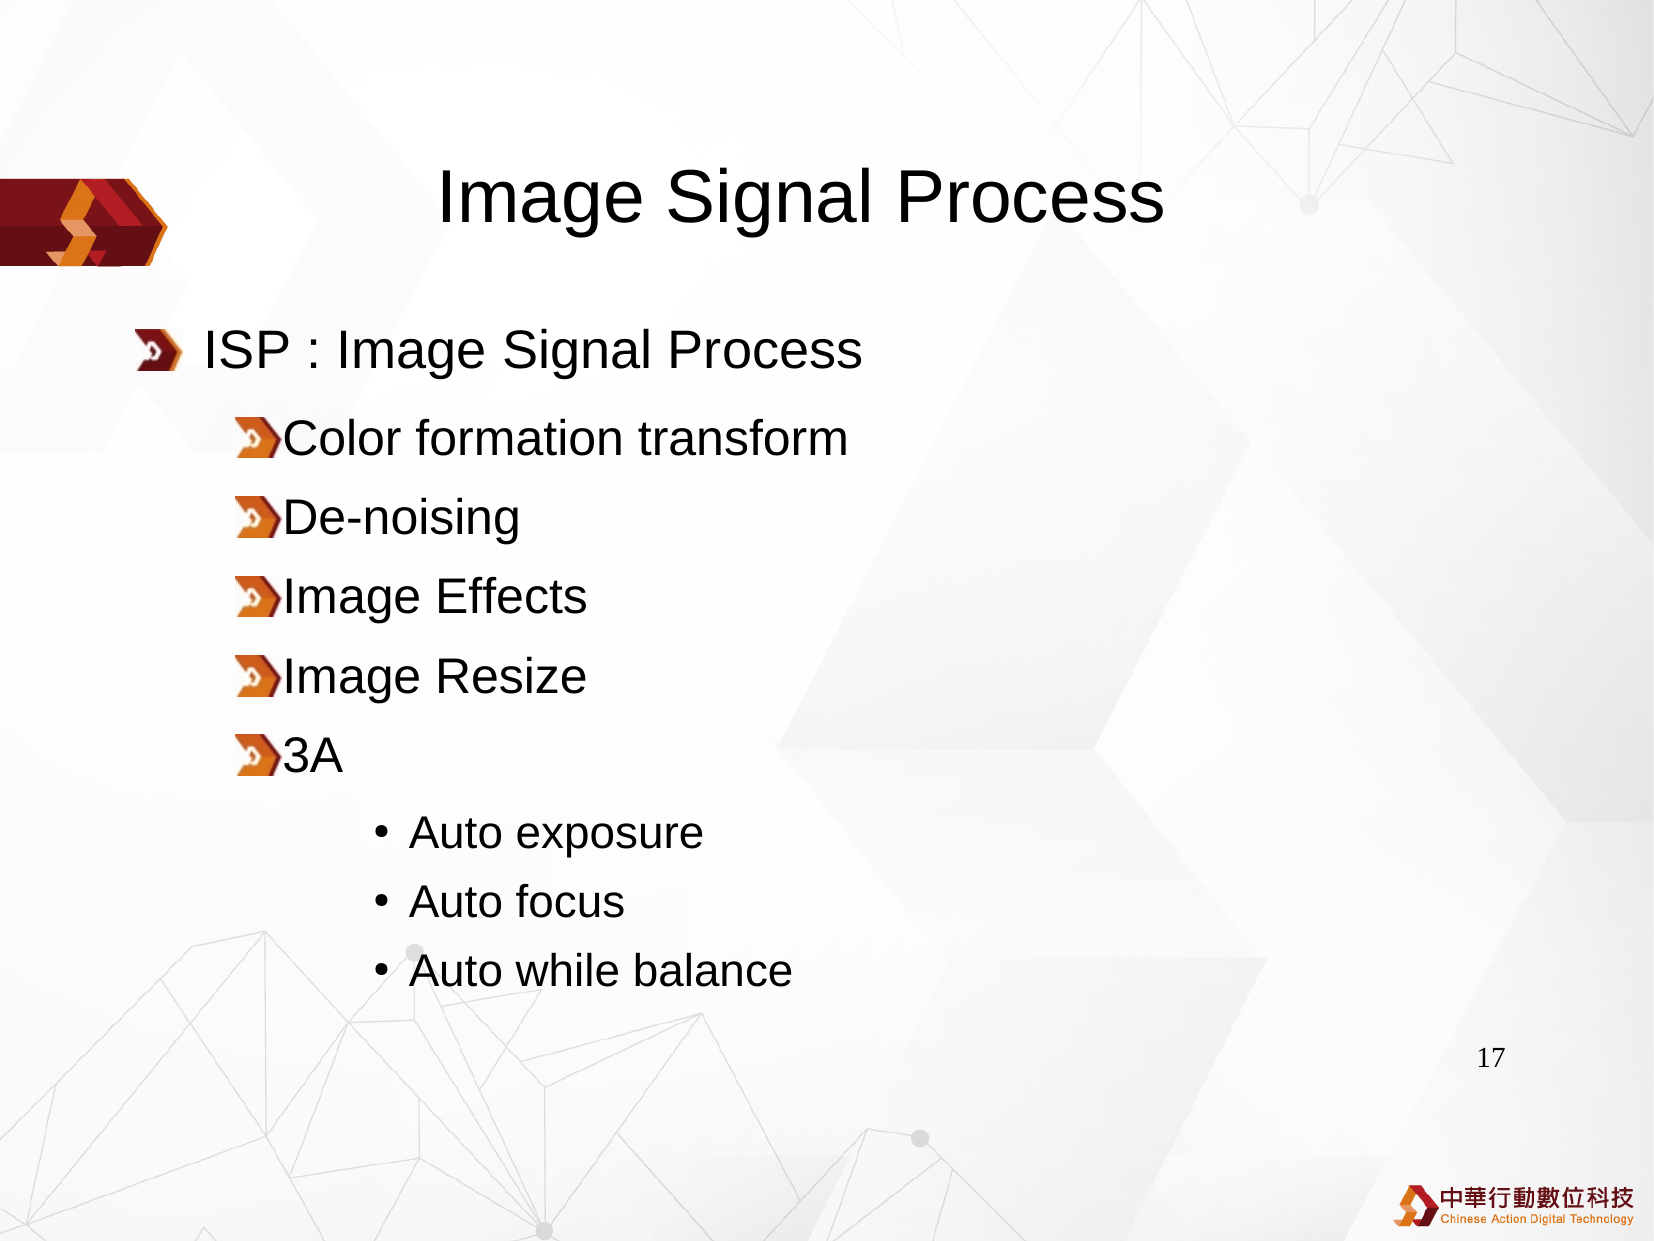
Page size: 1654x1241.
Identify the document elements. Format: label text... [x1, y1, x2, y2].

list ISP : Image Signal Process Color formation transform De-noising Image Effects Image Resize 3A Auto exposure Auto focus Auto while balance [118, 319, 1571, 1040]
title Image Signal Process [118, 112, 1506, 281]
picture [0, 0, 1654, 1241]
